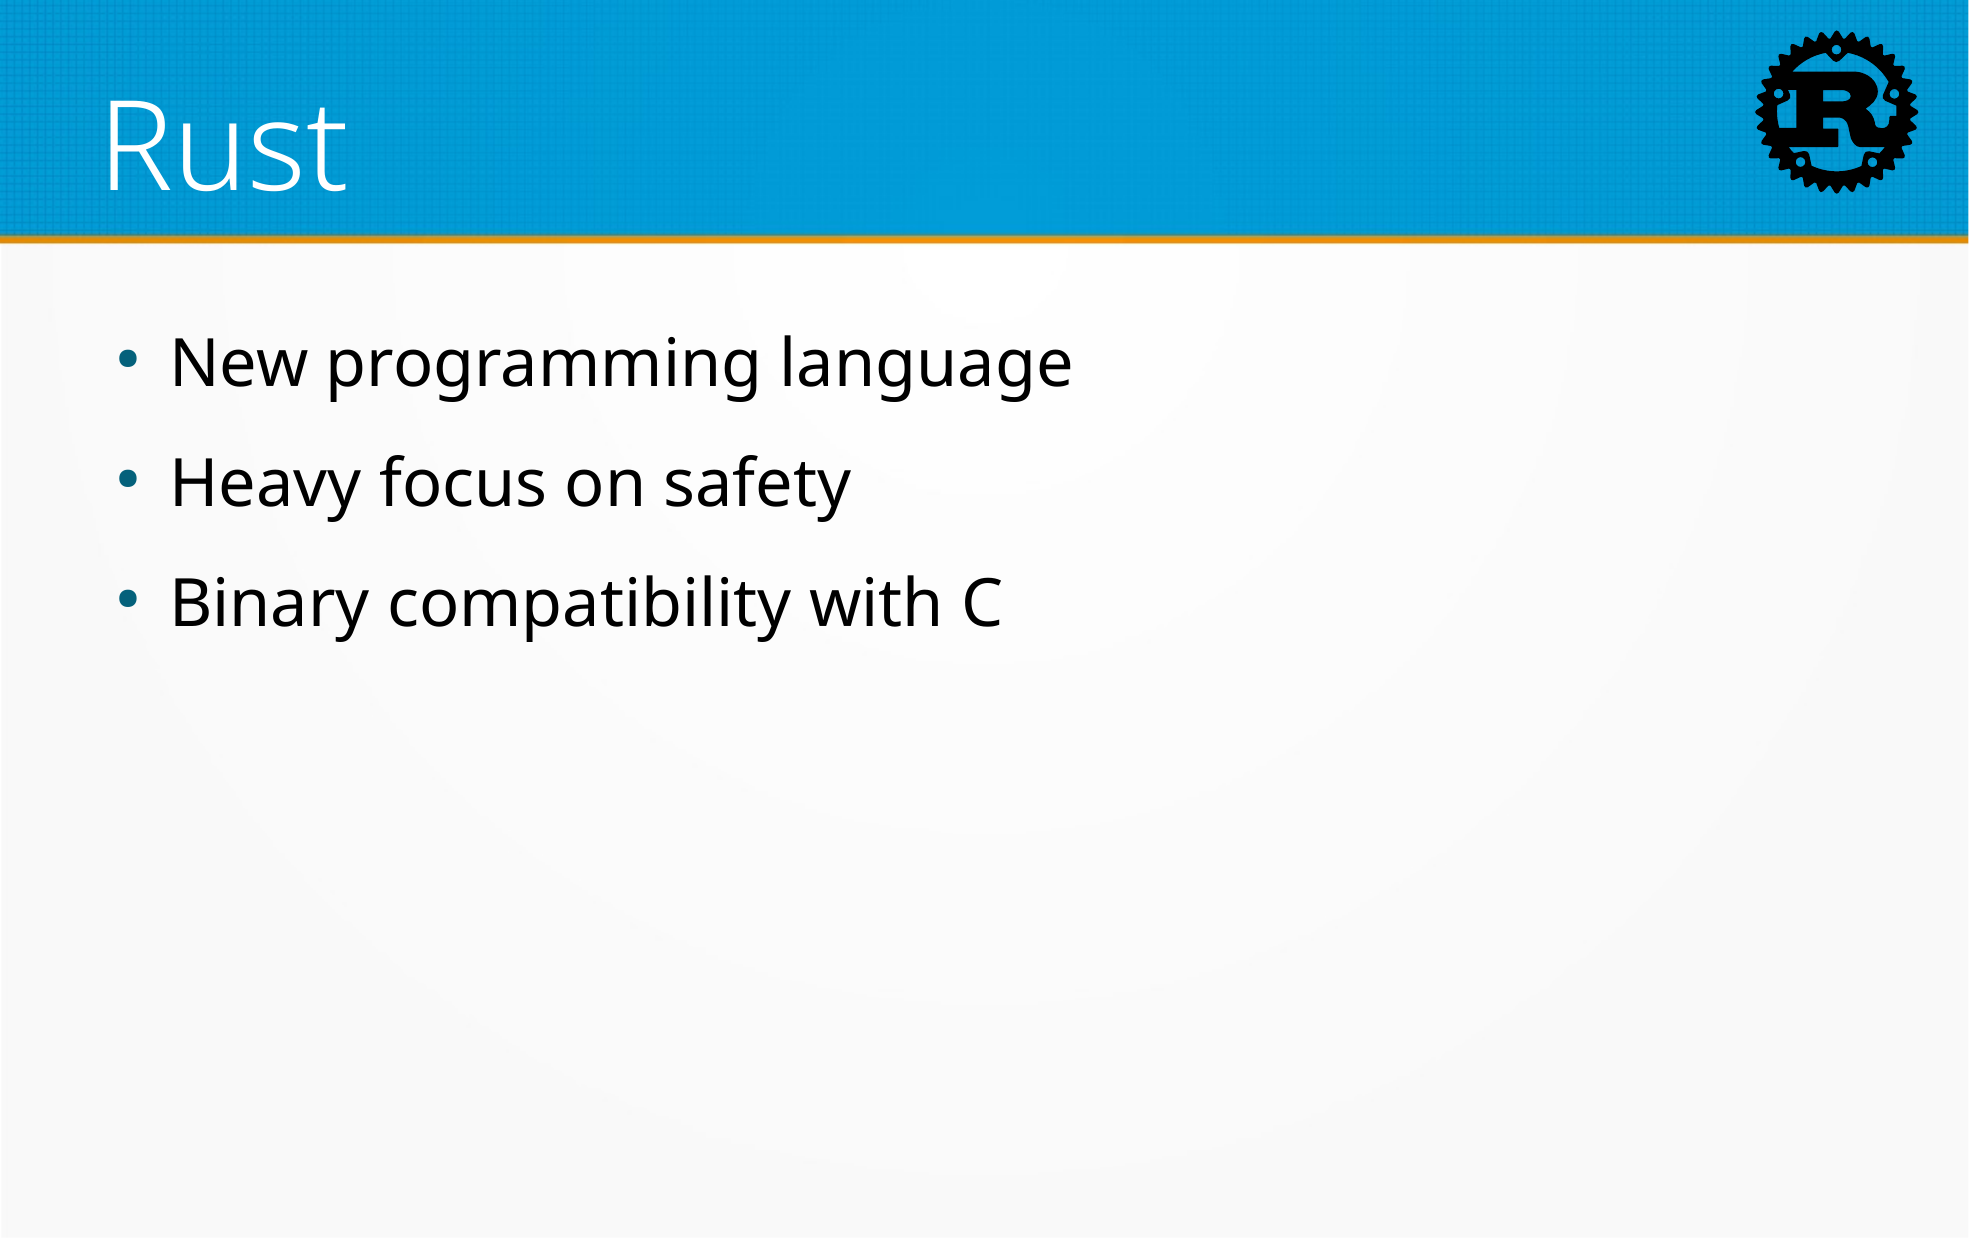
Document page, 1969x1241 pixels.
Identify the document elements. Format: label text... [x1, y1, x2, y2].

picture [0, 233, 1969, 1241]
list New programming language Heavy focus on safety Binary compatibility with C [98, 315, 1861, 1081]
title Rust [98, 19, 1725, 227]
picture [1757, 32, 1916, 192]
